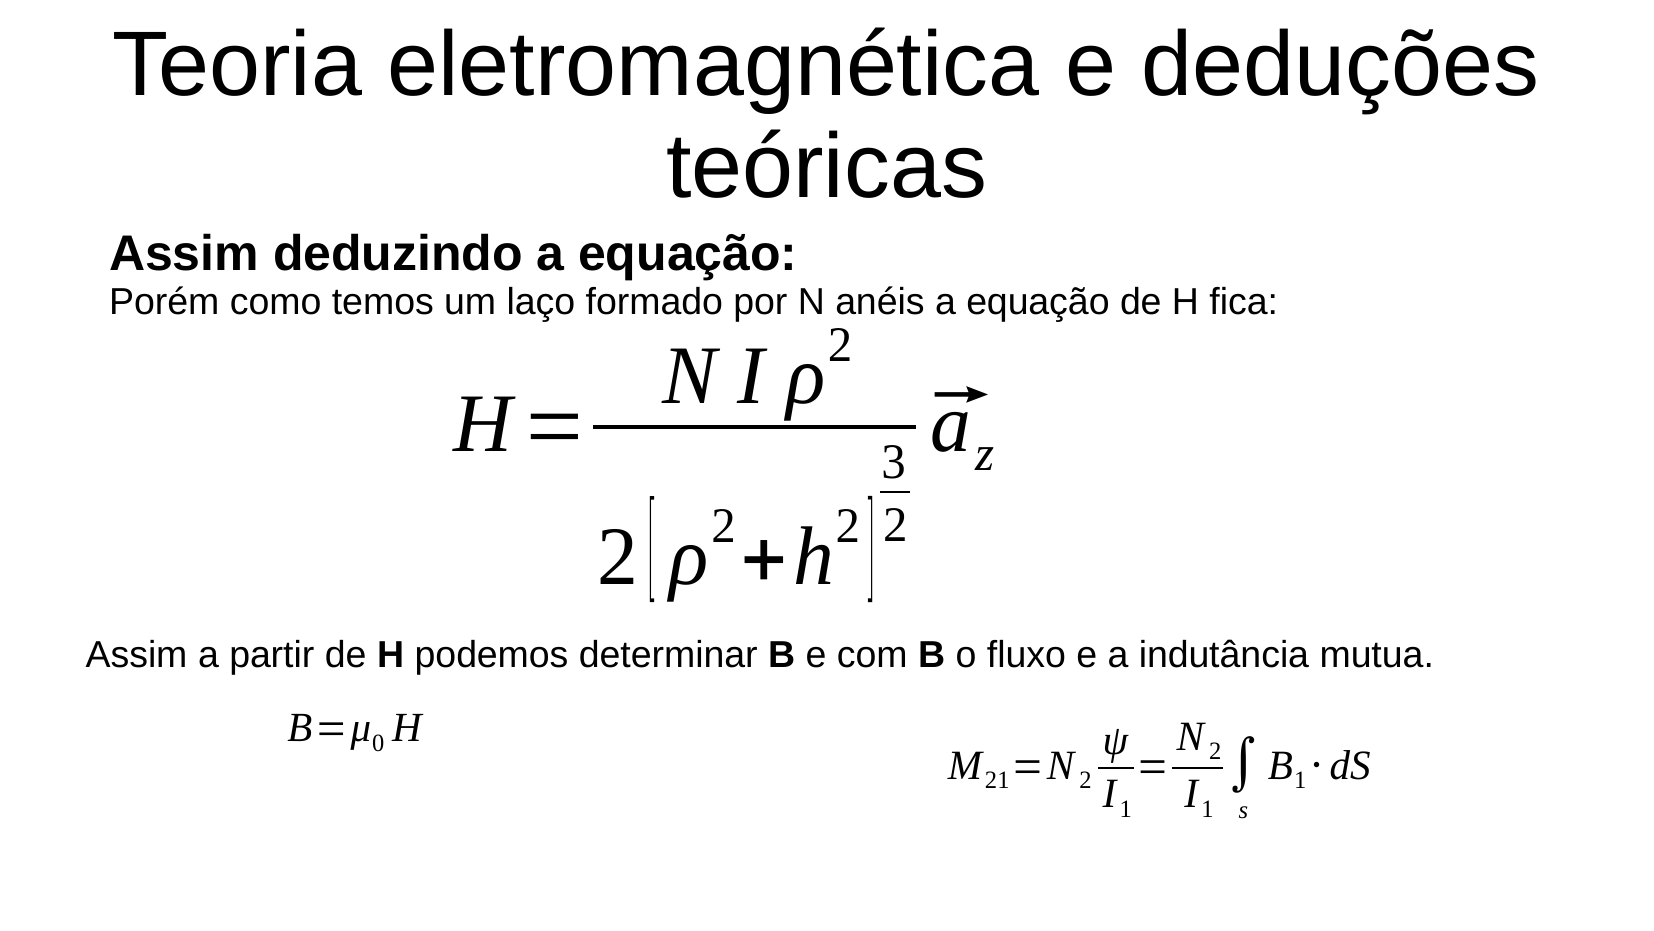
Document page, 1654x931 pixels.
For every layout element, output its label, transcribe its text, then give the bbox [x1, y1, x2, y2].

chart [448, 317, 997, 608]
text_box Assim a partir de H podemos determinar B e com B o fluxo e a indutância mutua. [70, 625, 1619, 704]
chart [944, 712, 1372, 824]
chart [286, 704, 426, 756]
text_box Assim deduzindo a equação: Porém como temos um laço formado por N anéis a equação de H fica: [94, 217, 1642, 330]
title Teoria eletromagnética e deduções teóricas [82, 12, 1571, 218]
